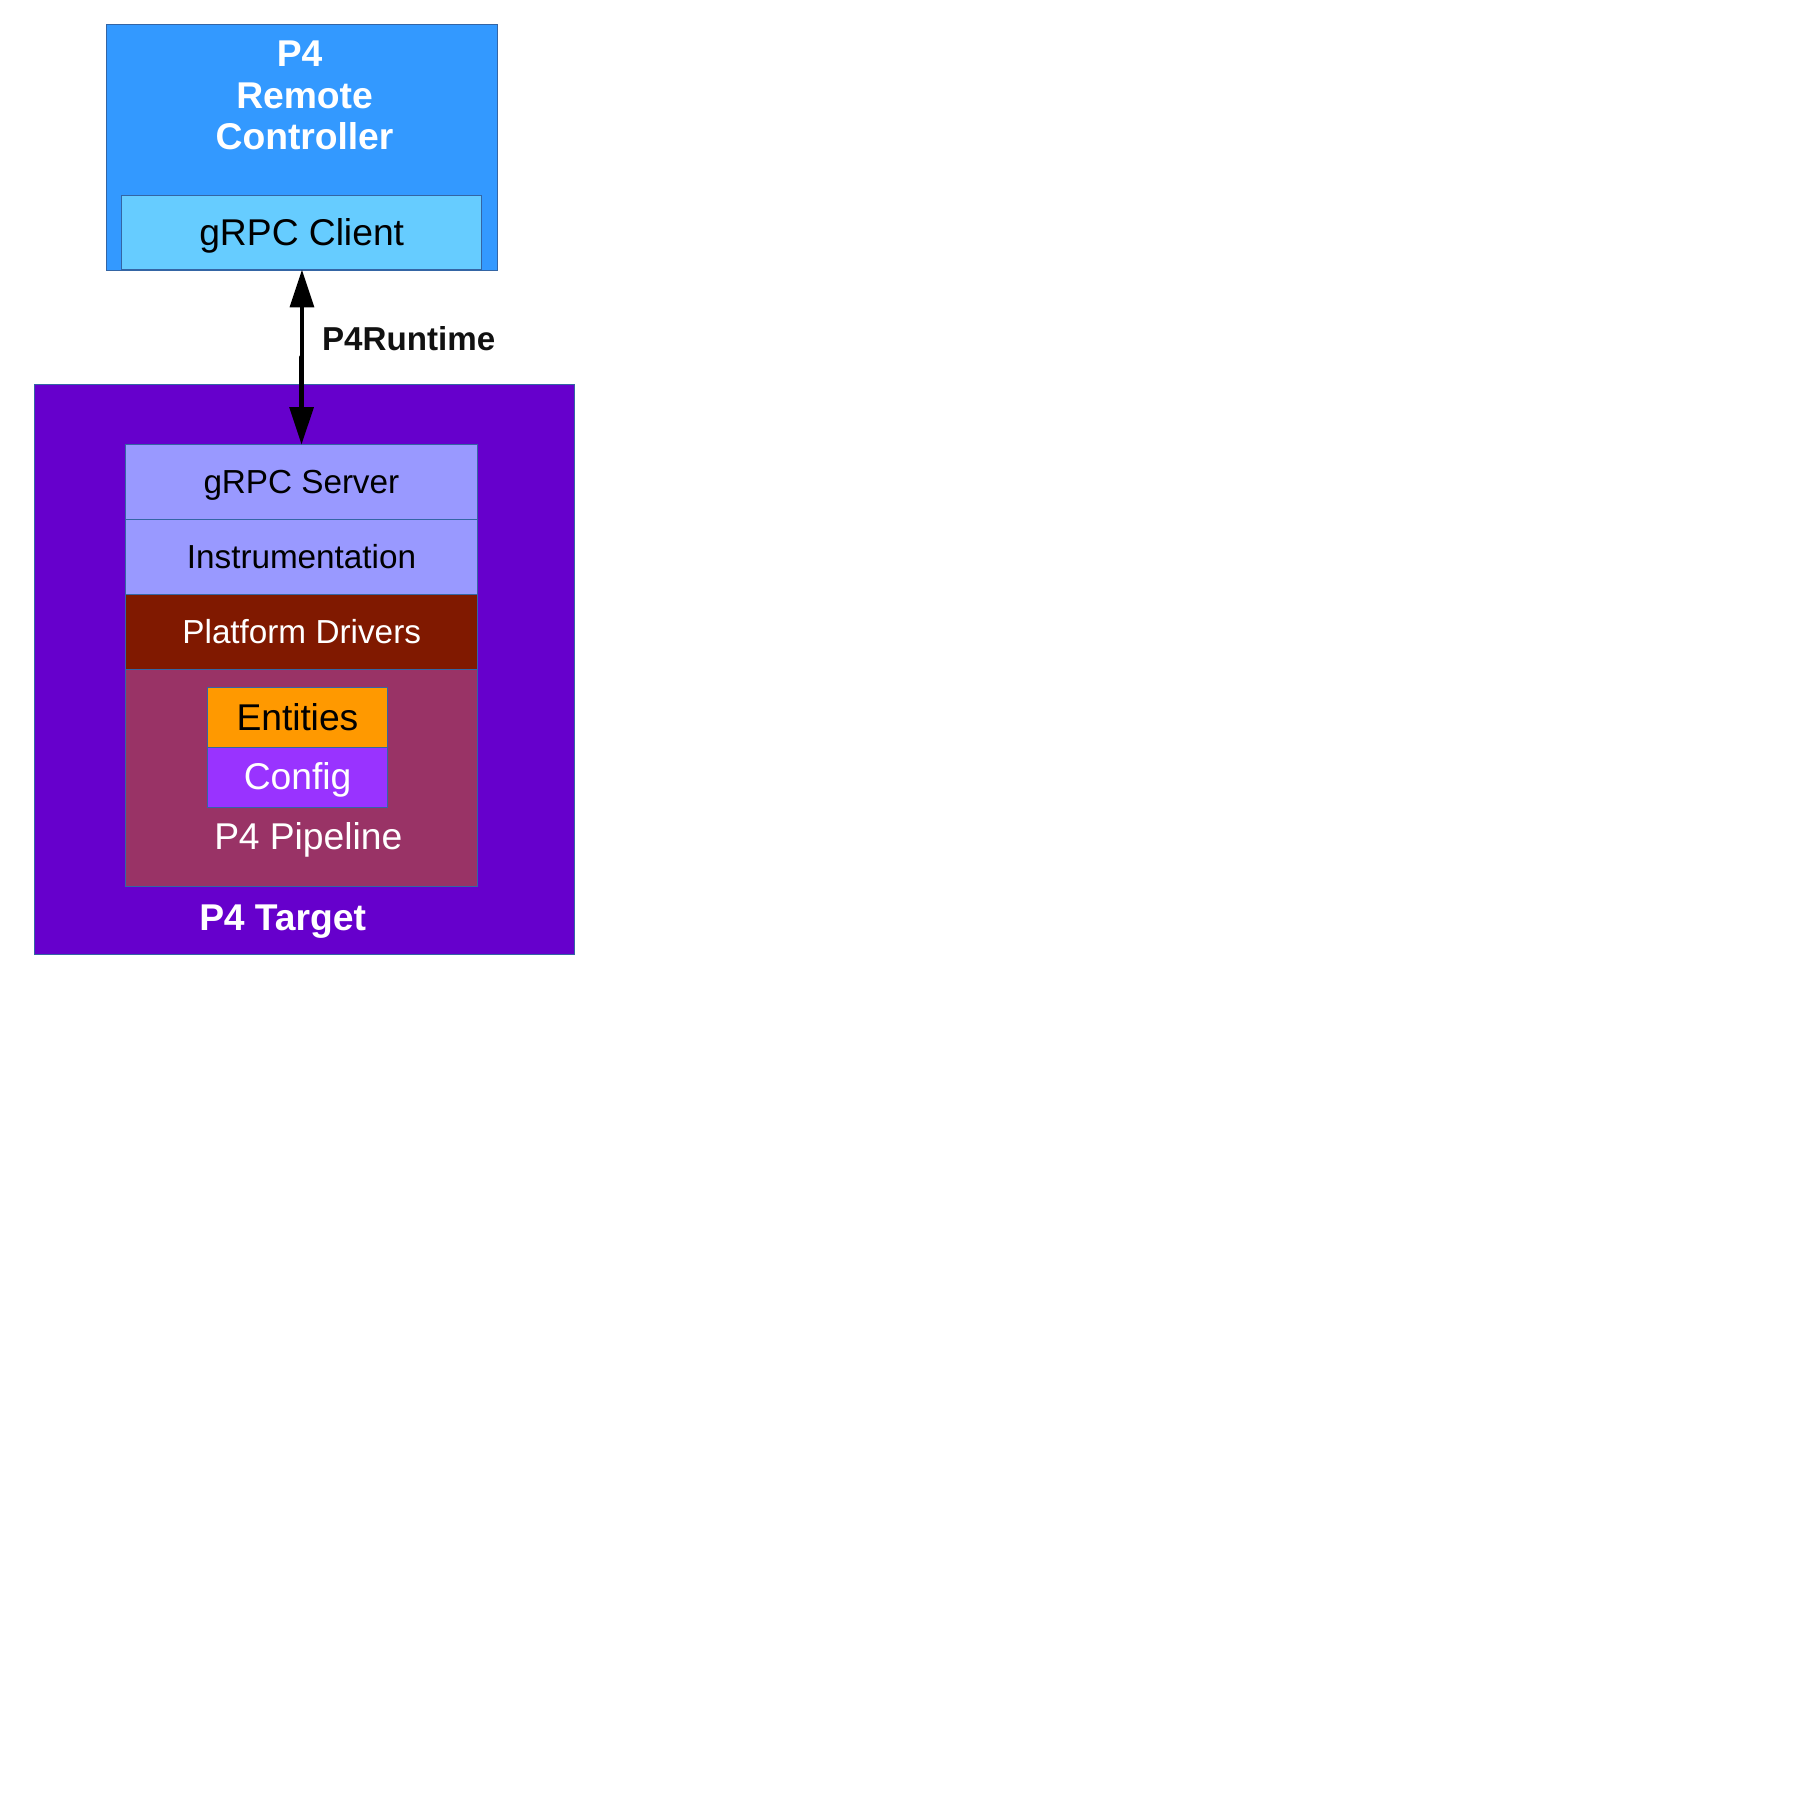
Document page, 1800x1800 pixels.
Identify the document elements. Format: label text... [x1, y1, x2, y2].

text_box [34, 384, 575, 955]
text_box Entities [207, 687, 388, 747]
text_box Instrumentation [125, 519, 478, 594]
text_box gRPC Client [121, 195, 482, 270]
text_box P4 Target [184, 889, 410, 956]
text_box P4Runtime [307, 312, 532, 402]
text_box [106, 24, 498, 271]
text_box P4 Pipeline [199, 808, 425, 907]
text_box gRPC Server [125, 444, 478, 519]
text_box Config [207, 747, 388, 808]
text_box Platform Drivers [125, 594, 478, 670]
text_box P4 Remote Controller [124, 25, 485, 175]
